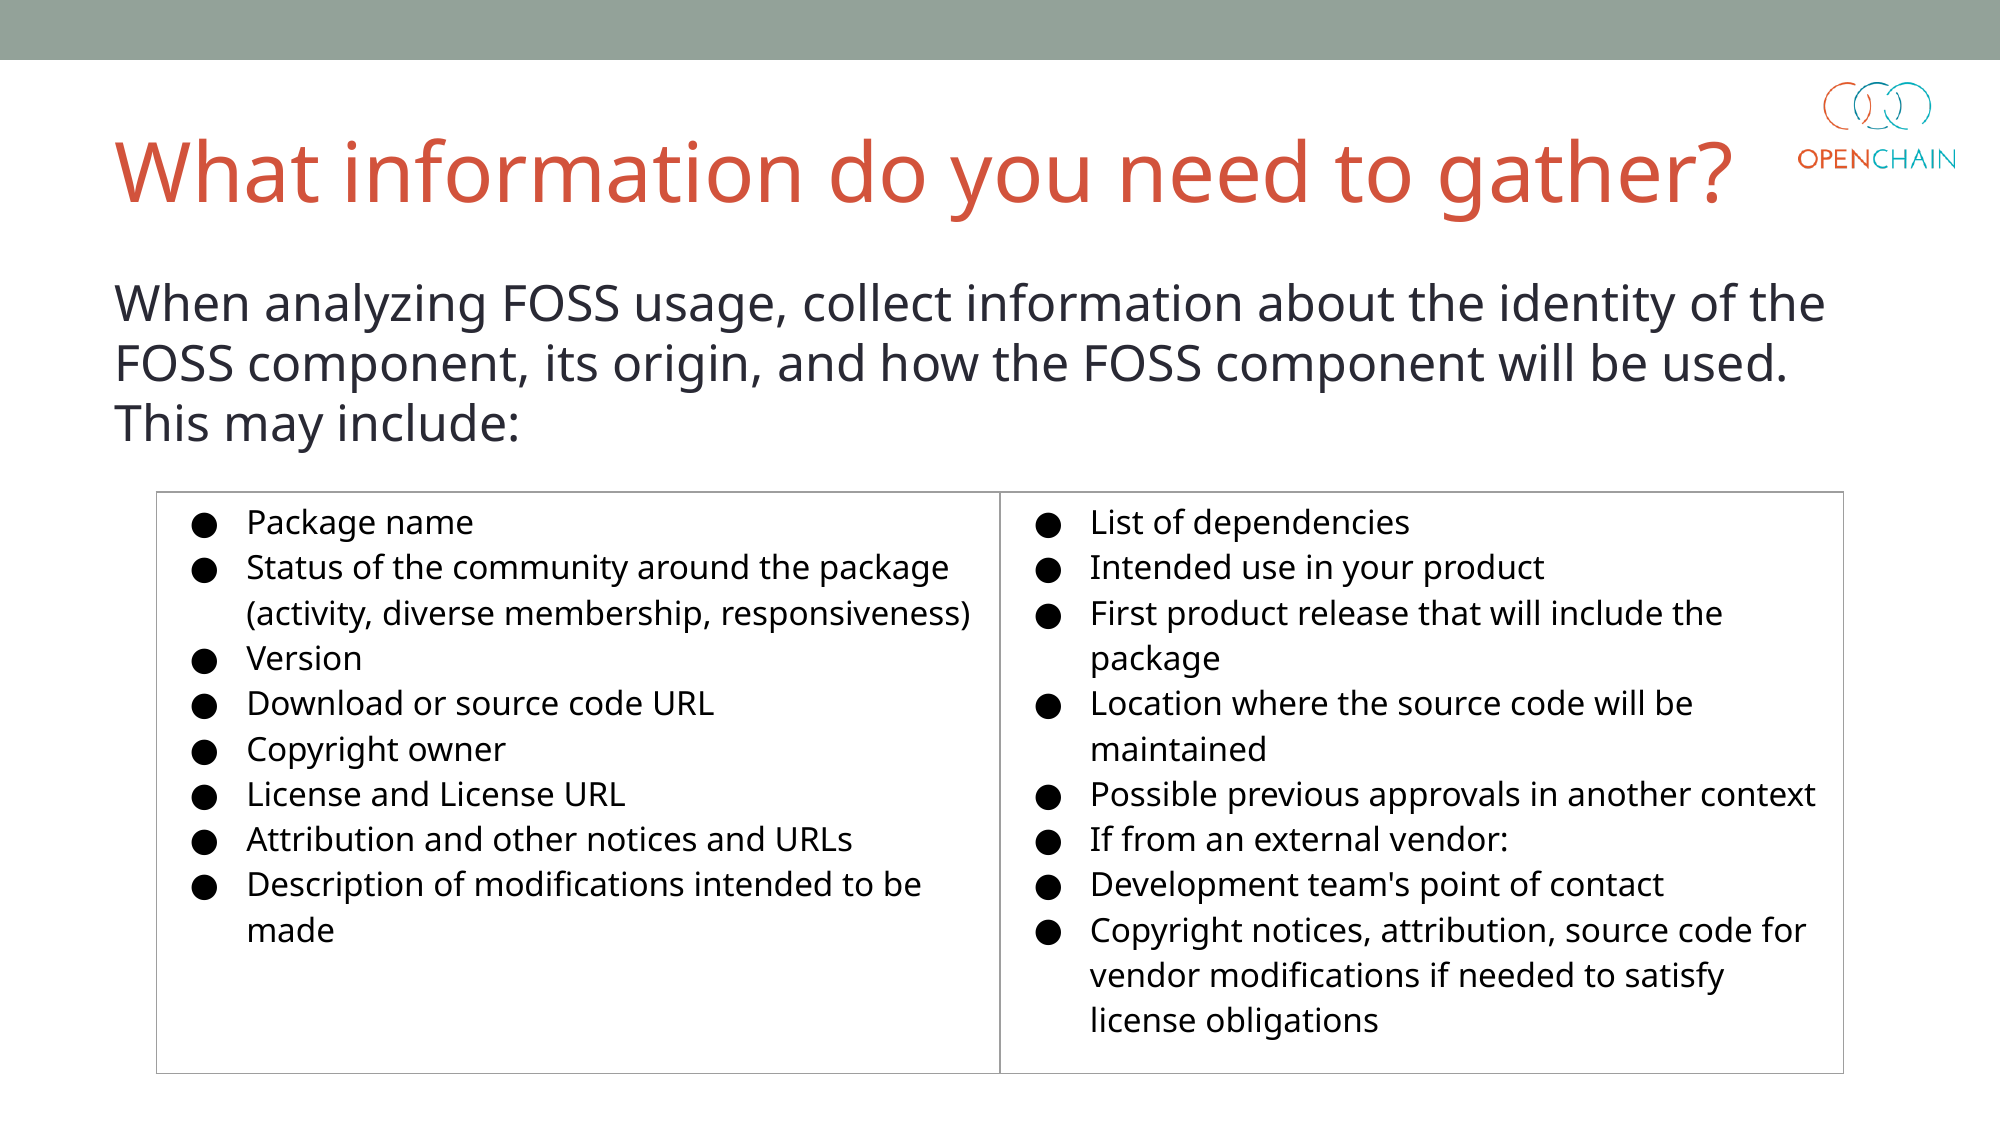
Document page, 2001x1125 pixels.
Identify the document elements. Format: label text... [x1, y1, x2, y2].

picture [1798, 82, 1955, 169]
text_box When analyzing FOSS usage, collect information about the identity of the FOSS component, its origin, and how the FOSS component will be used. This may include: [99, 263, 1900, 1064]
table_header List of dependencies Intended use in your product First product release that will include the package Location where the source code will be maintained Possible previous approvals in another context If from an external vendor: Development team's point of contact Copyright notices, attribution, source code for vendor modifications if needed to satisfy license obligations [1001, 493, 1843, 1073]
text_box What information do you need to gather? [99, 87, 1900, 250]
table_header Package name Status of the community around the package (activity, diverse membership, responsiveness) Version Download or source code URL Copyright owner License and License URL Attribution and other notices and URLs Description of modifications intended to be made [157, 493, 999, 1073]
